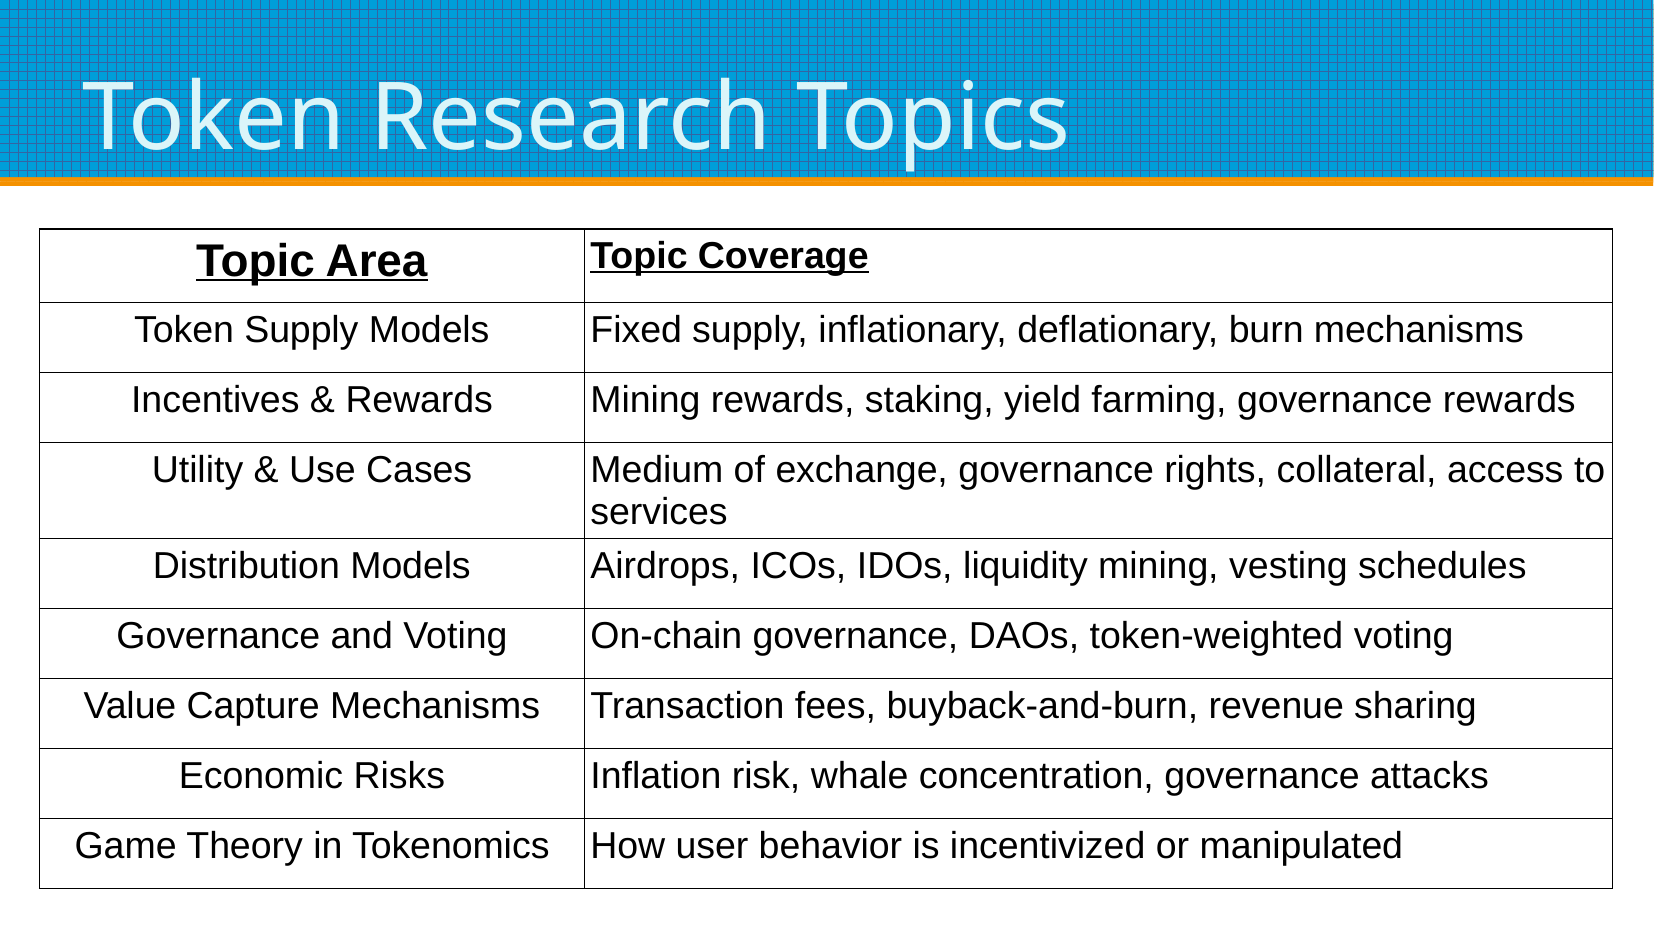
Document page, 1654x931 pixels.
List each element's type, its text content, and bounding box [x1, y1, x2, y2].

table_cell Transaction fees, buyback-and-burn, revenue sharing [585, 679, 1612, 748]
table_cell Fixed supply, inflationary, deflationary, burn mechanisms [585, 303, 1612, 372]
table_cell Token Supply Models [40, 303, 584, 372]
table_cell Inflation risk, whale concentration, governance attacks [585, 749, 1612, 818]
table_cell Mining rewards, staking, yield farming, governance rewards [585, 373, 1612, 442]
table_cell Utility & Use Cases [40, 443, 584, 538]
table_cell Economic Risks [40, 749, 584, 818]
table_header Topic Coverage [585, 230, 1612, 302]
table_cell Game Theory in Tokenomics [40, 819, 584, 888]
table_header Topic Area [40, 230, 584, 302]
table_cell Distribution Models [40, 539, 584, 608]
table_cell Value Capture Mechanisms [40, 679, 584, 748]
table_cell Incentives & Rewards [40, 373, 584, 442]
table_cell Airdrops, ICOs, IDOs, liquidity mining, vesting schedules [585, 539, 1612, 608]
table_cell Governance and Voting [40, 609, 584, 678]
table_cell How user behavior is incentivized or manipulated [585, 819, 1612, 888]
table_cell Medium of exchange, governance rights, collateral, access to services [585, 443, 1612, 538]
title Token Research Topics [82, 14, 1571, 178]
table_cell On-chain governance, DAOs, token-weighted voting [585, 609, 1612, 678]
